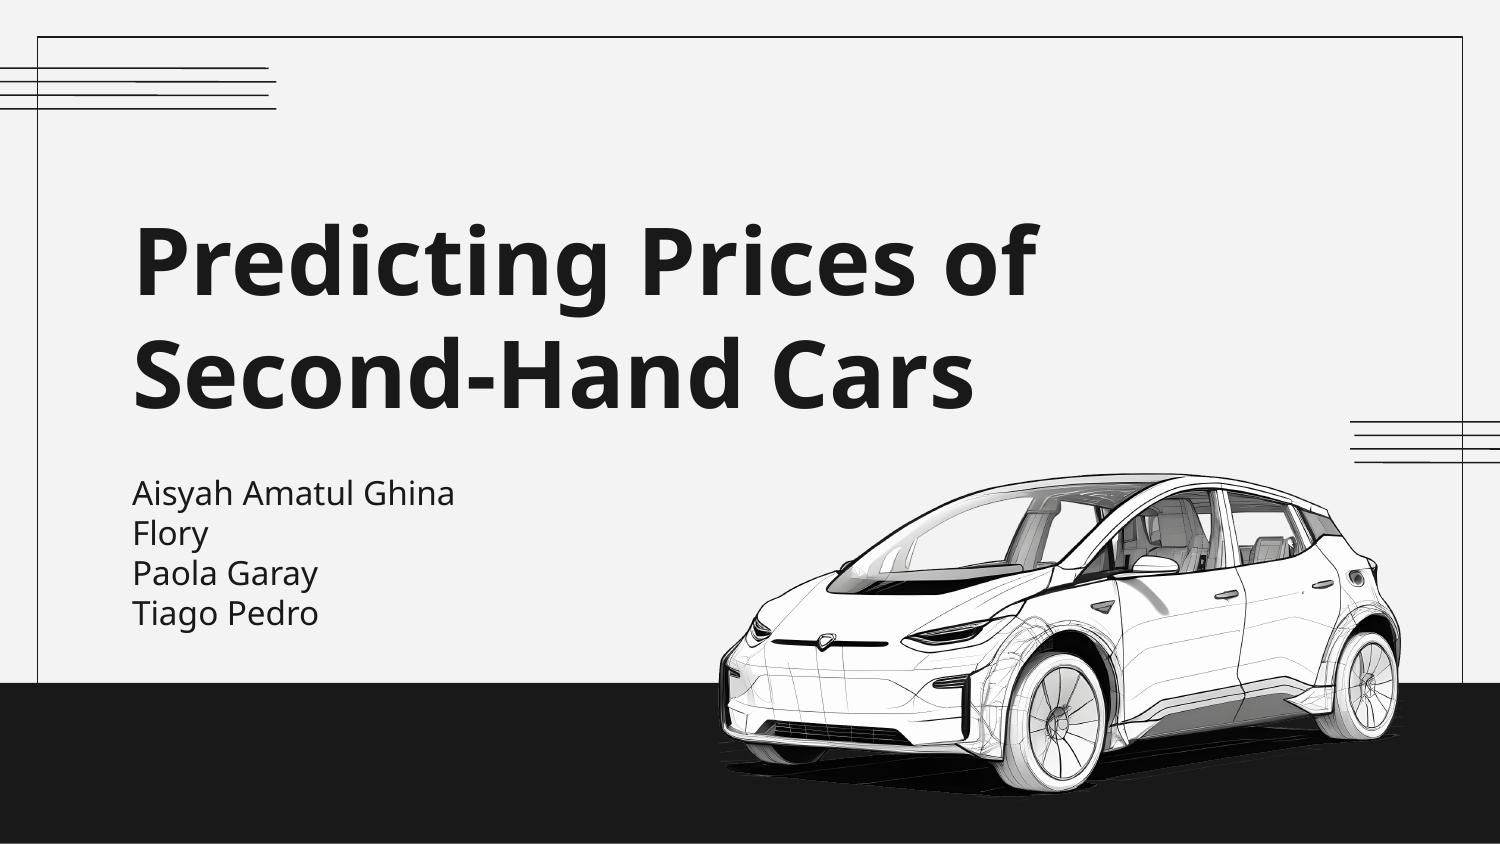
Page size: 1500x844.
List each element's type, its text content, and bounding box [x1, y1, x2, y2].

title Predicting Prices of Second-Hand Cars [116, 177, 1208, 442]
subtitle Aisyah Amatul Ghina Flory Paola Garay Tiago Pedro [116, 457, 678, 644]
picture [678, 457, 1442, 814]
